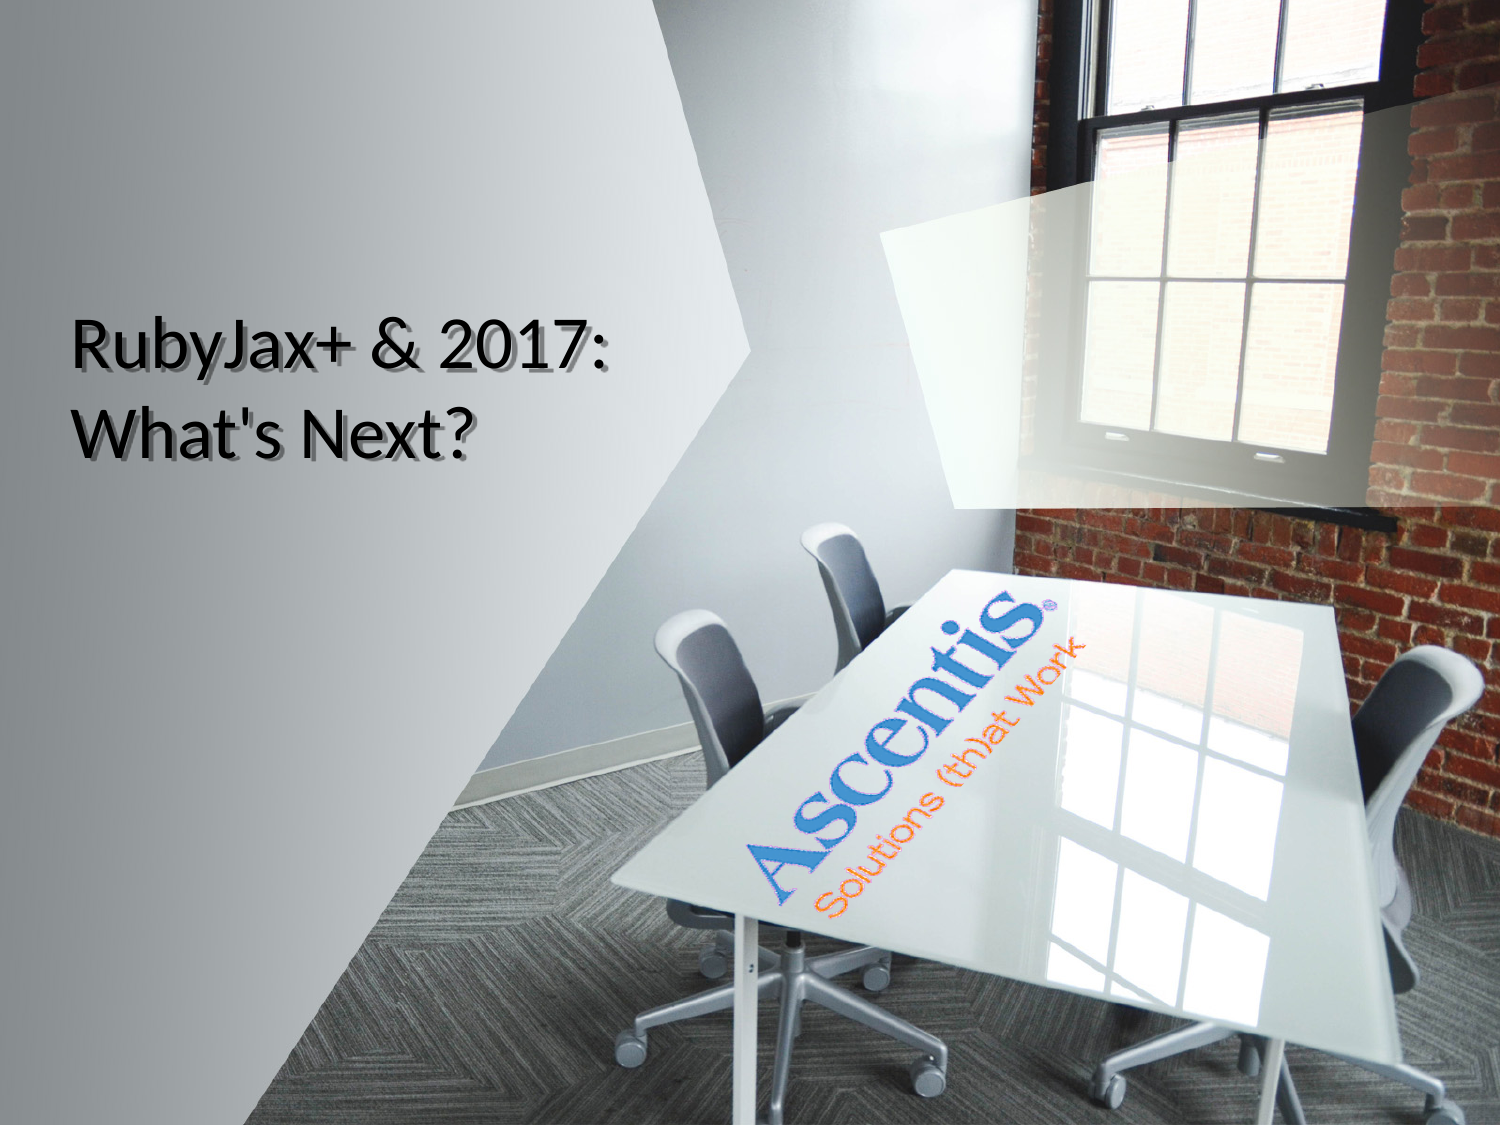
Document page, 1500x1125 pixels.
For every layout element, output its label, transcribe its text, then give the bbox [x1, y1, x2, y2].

title RubyJax+ & 2017: What's Next? [55, 245, 633, 522]
picture [0, 0, 1500, 1125]
text_box [715, 569, 1105, 932]
